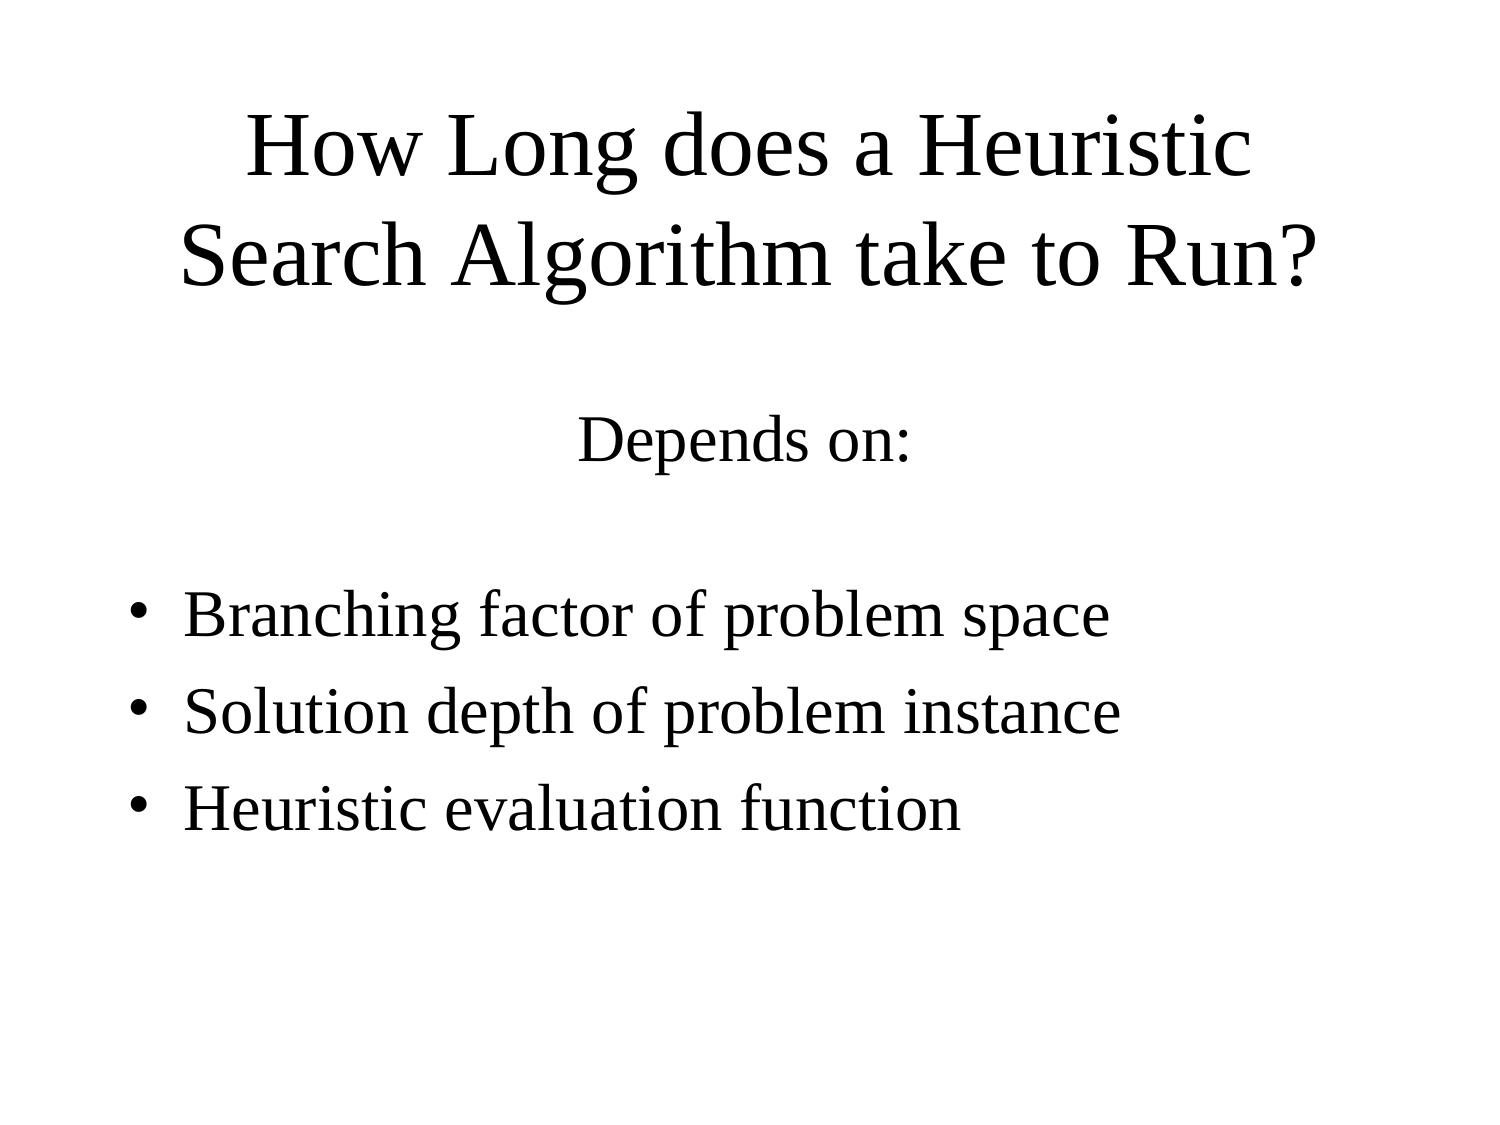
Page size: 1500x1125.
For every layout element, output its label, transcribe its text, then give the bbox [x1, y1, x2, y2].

list Branching factor of problem space Solution depth of problem instance Heuristic evaluation function [112, 562, 1388, 1050]
text_box Depends on: [562, 387, 929, 483]
title How Long does a Heuristic Search Algorithm take to Run? [112, 99, 1388, 288]
